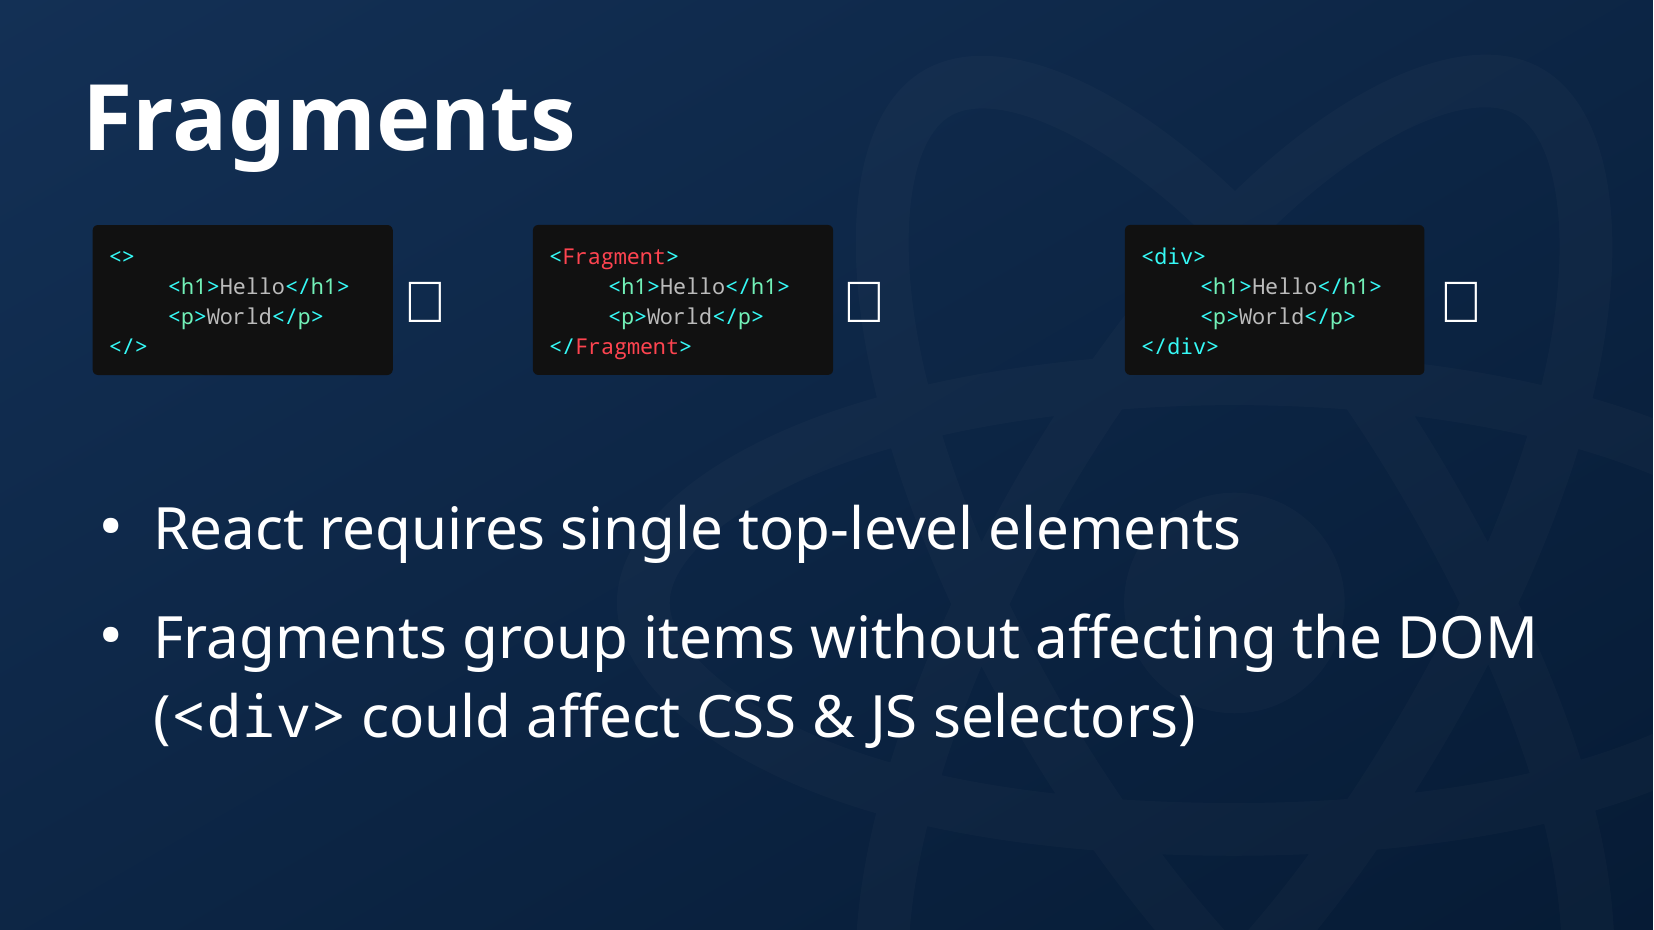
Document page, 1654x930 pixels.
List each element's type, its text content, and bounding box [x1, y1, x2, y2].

text_box <div> <h1>Hello</h1> <p>World</p> </div> [1124, 224, 1425, 375]
text_box ❌ [1424, 262, 1575, 376]
title Fragments [82, 37, 1571, 193]
text_box <Fragment> <h1>Hello</h1> <p>World</p> </Fragment> [532, 224, 834, 375]
text_box ✅ [827, 262, 903, 343]
text_box <> <h1>Hello</h1> <p>World</p> </> [92, 225, 393, 376]
list React requires single top-level elements Fragments group items without affecting the DOM (<div> could affect CSS & JS selectors) [82, 487, 1571, 757]
text_box ✅ [388, 262, 464, 343]
